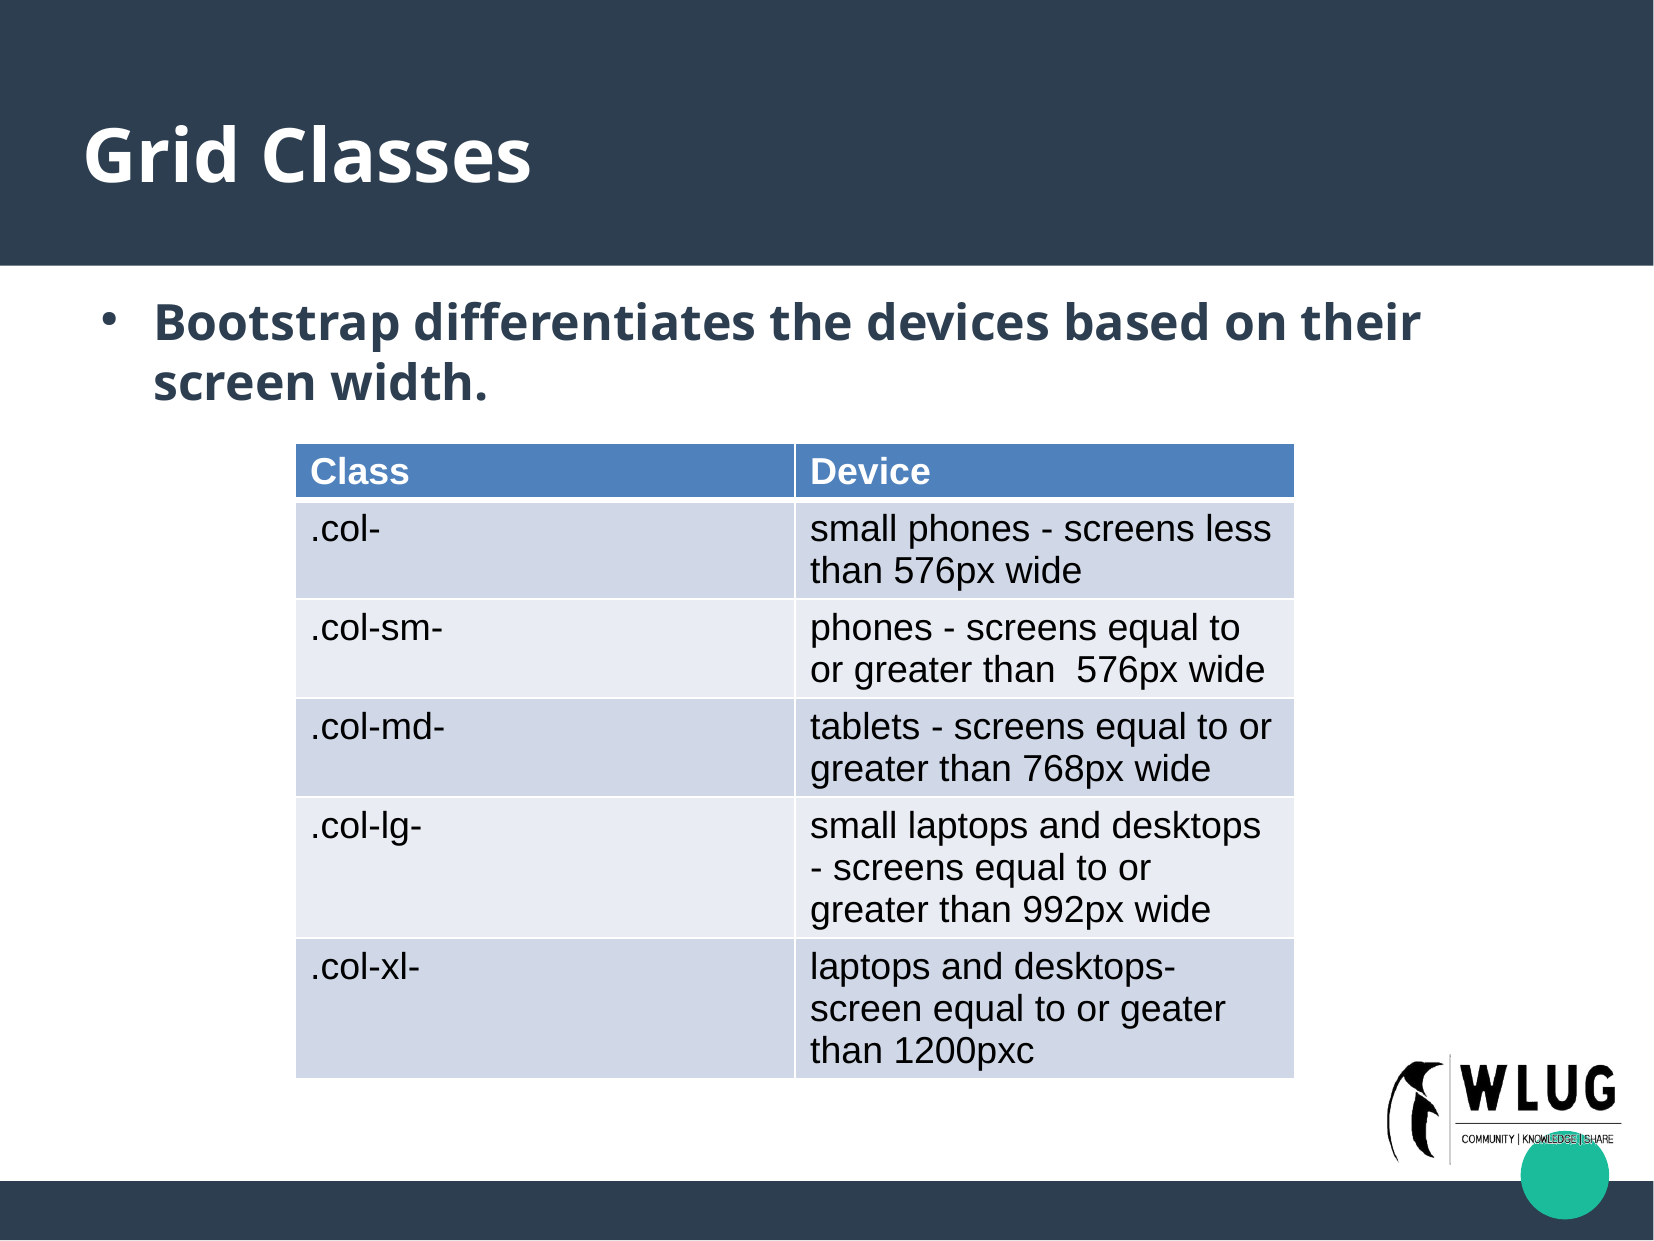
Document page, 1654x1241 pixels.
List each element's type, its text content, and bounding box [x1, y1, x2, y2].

table_cell tablets - screens equal to or greater than 768px wide [796, 699, 1294, 796]
table_cell laptops and desktops-screen equal to or geater than 1200pxc [796, 939, 1294, 1078]
table_cell small laptops and desktops - screens equal to or greater than 992px wide [796, 798, 1294, 937]
table_header Device [796, 444, 1294, 497]
table_cell .col-sm- [296, 600, 794, 697]
table_cell .col-xl- [296, 939, 794, 1078]
table_cell small phones - screens less than 576px wide [796, 503, 1294, 598]
list Bootstrap differentiates the devices based on their screen width. [82, 290, 1571, 1010]
table_cell .col-md- [296, 699, 794, 796]
table_cell phones - screens equal to or greater than 576px wide [796, 600, 1294, 697]
table_cell .col-lg- [296, 798, 794, 937]
picture [1371, 1046, 1630, 1170]
table_cell .col- [296, 503, 794, 598]
table_header Class [296, 444, 794, 497]
title Grid Classes [82, 49, 1571, 257]
